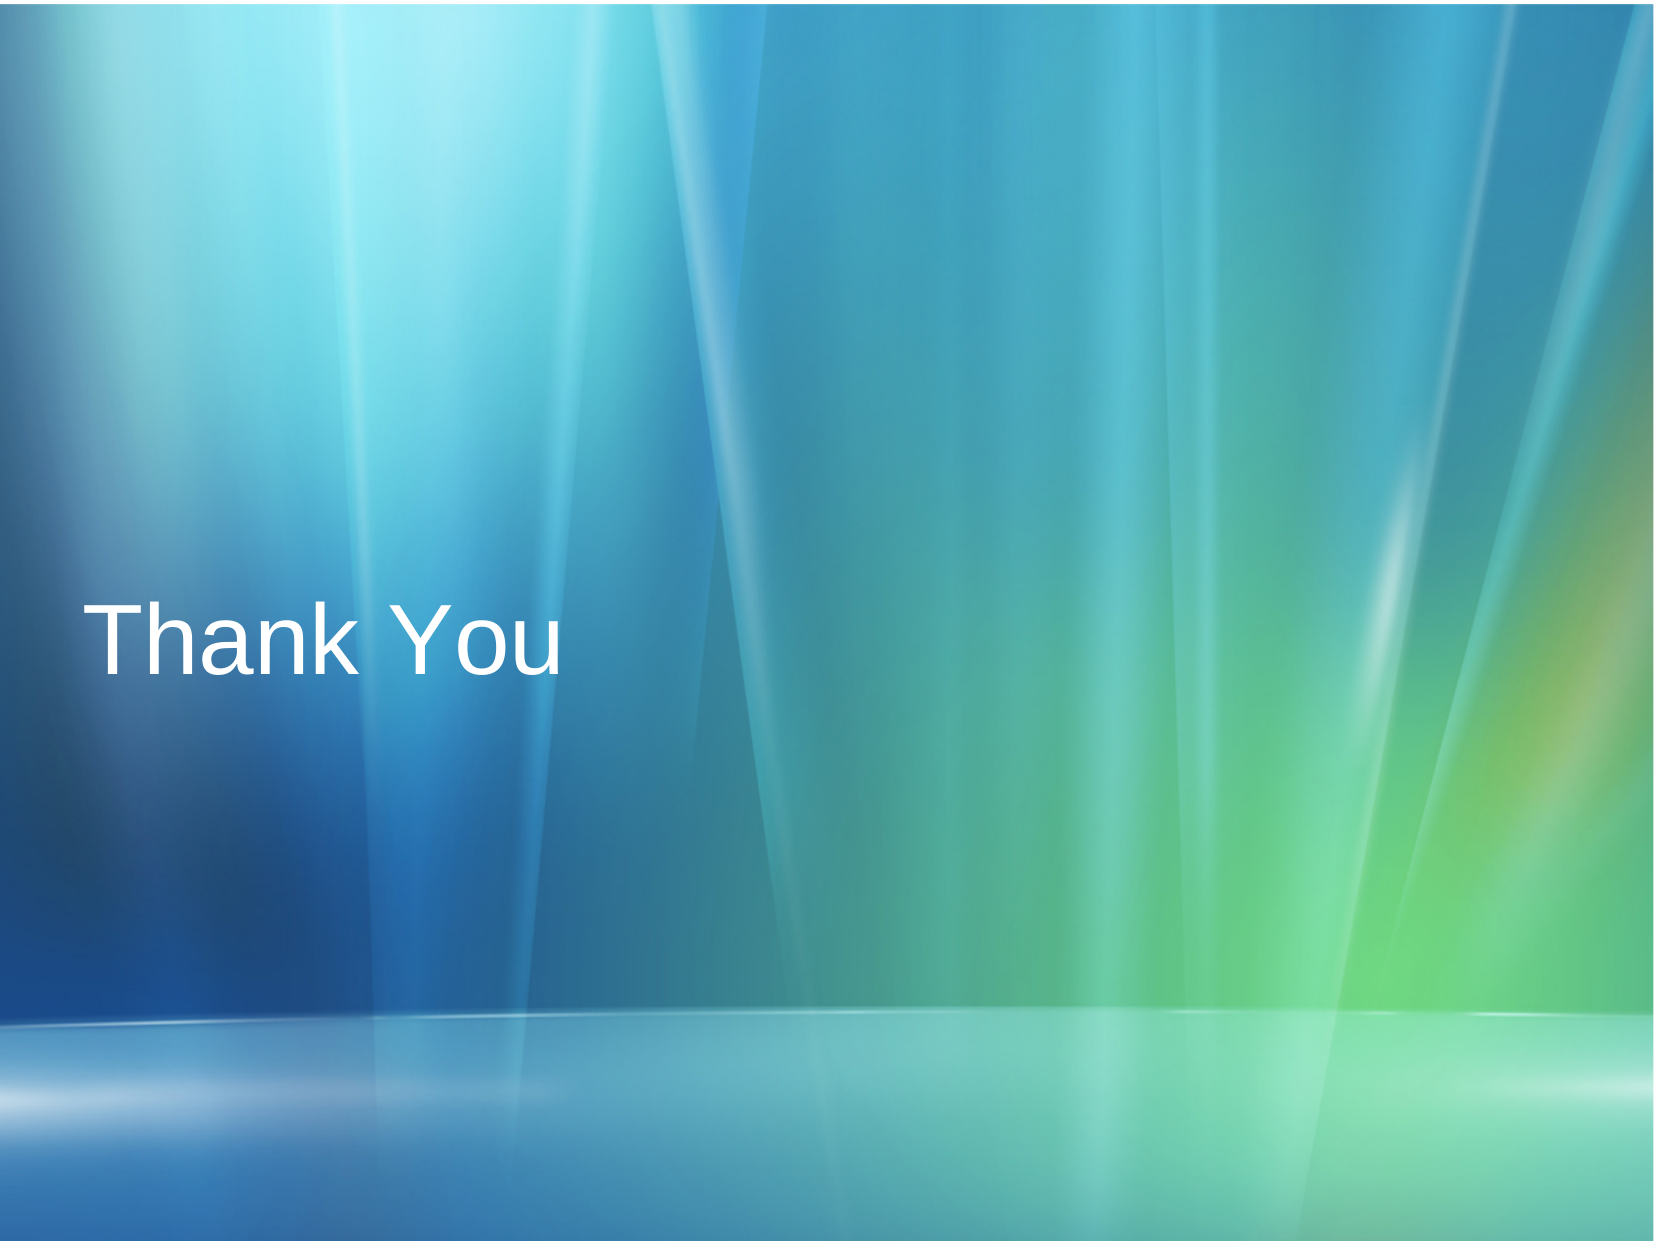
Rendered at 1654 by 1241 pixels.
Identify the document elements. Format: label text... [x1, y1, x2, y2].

picture [0, 4, 1654, 1241]
list Thank You [82, 290, 1535, 1006]
